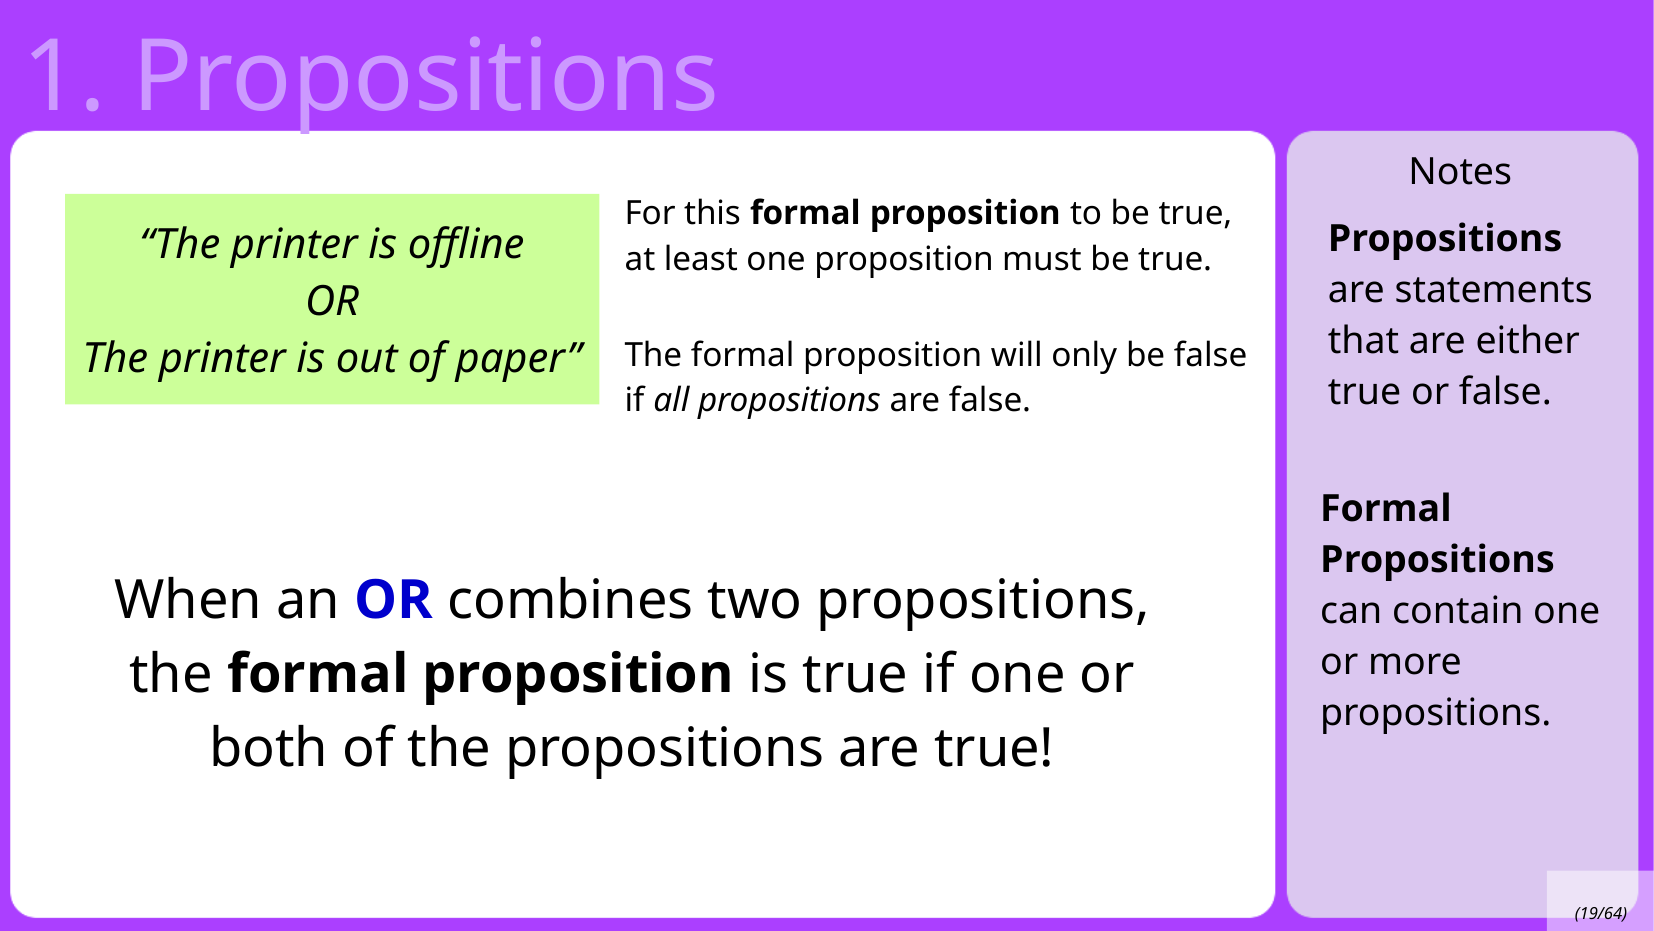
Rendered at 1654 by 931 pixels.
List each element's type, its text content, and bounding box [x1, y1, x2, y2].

text_box Propositions are statements that are either true or false. [1298, 222, 1623, 406]
text_box When an OR combines two propositions, the formal proposition is true if one or both of the propositions are true! [73, 494, 1192, 848]
title 1. Propositions [22, 13, 1511, 130]
text_box “The printer is offline OR The printer is out of paper” [65, 193, 600, 405]
table_cell False [1546, 870, 1654, 877]
picture [0, 0, 1654, 931]
text_box For this formal proposition to be true, at least one proposition must be true. The formal proposition will only be false if all propositions are false. [609, 181, 1269, 404]
text_box (<number>/64) [1546, 877, 1654, 931]
text_box Notes [1290, 141, 1631, 199]
text_box Formal Propositions can contain one or more propositions. [1298, 496, 1623, 722]
